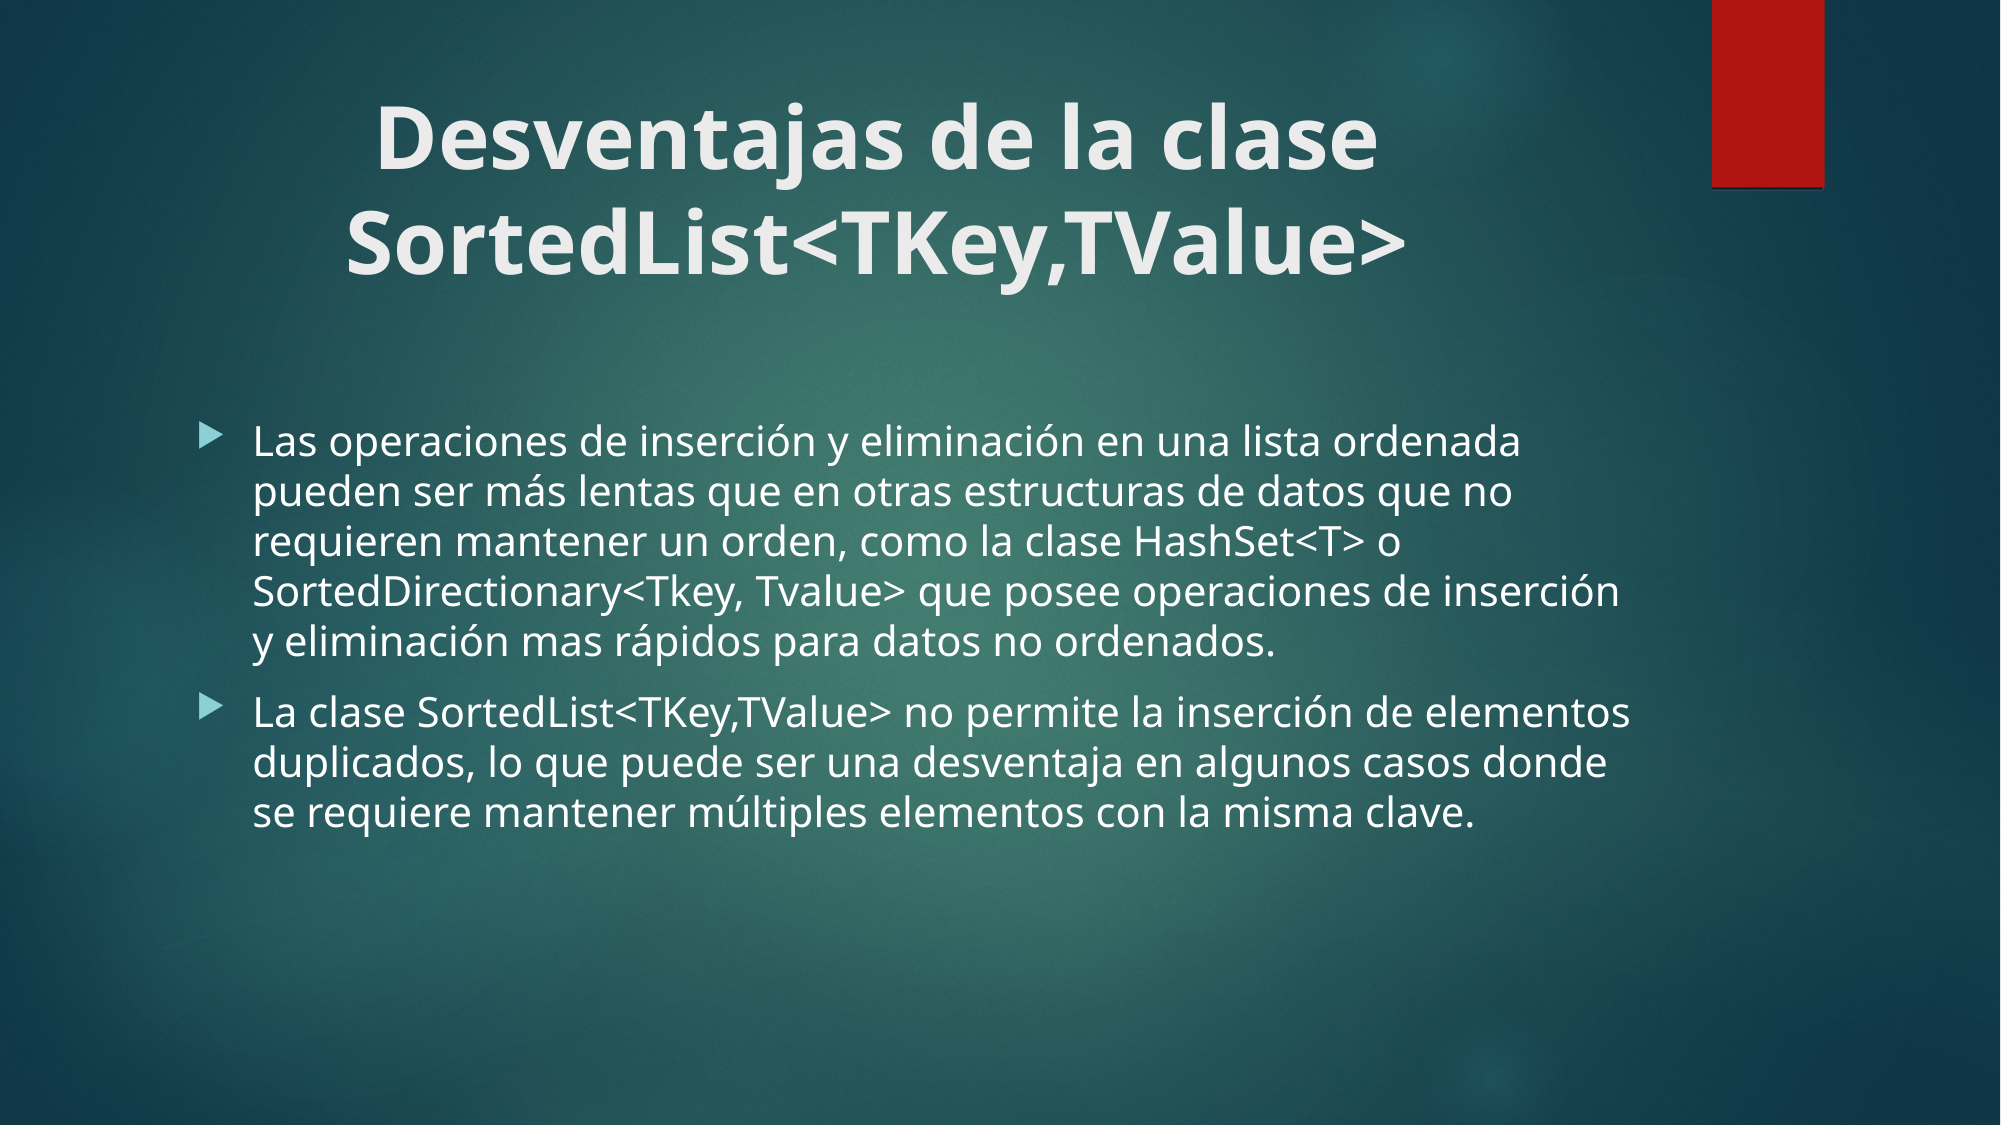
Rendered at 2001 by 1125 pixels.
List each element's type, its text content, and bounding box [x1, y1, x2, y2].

title Desventajas de la clase SortedList<TKey,TValue> [106, 74, 1649, 304]
list Las operaciones de inserción y eliminación en una lista ordenada pueden ser más lentas que en otras estructuras de datos que no requieren mantener un orden, como la clase HashSet<T> o SortedDirectionary<Tkey, Tvalue> que posee operaciones de inserción y eliminación mas rápidos para datos no ordenados. La clase SortedList<TKey,TValue> no permite la inserción de elementos duplicados, lo que puede ser una desventaja en algunos casos donde se requiere mantener múltiples elementos con la misma clave. [181, 336, 1649, 1025]
picture [0, 0, 2001, 1125]
